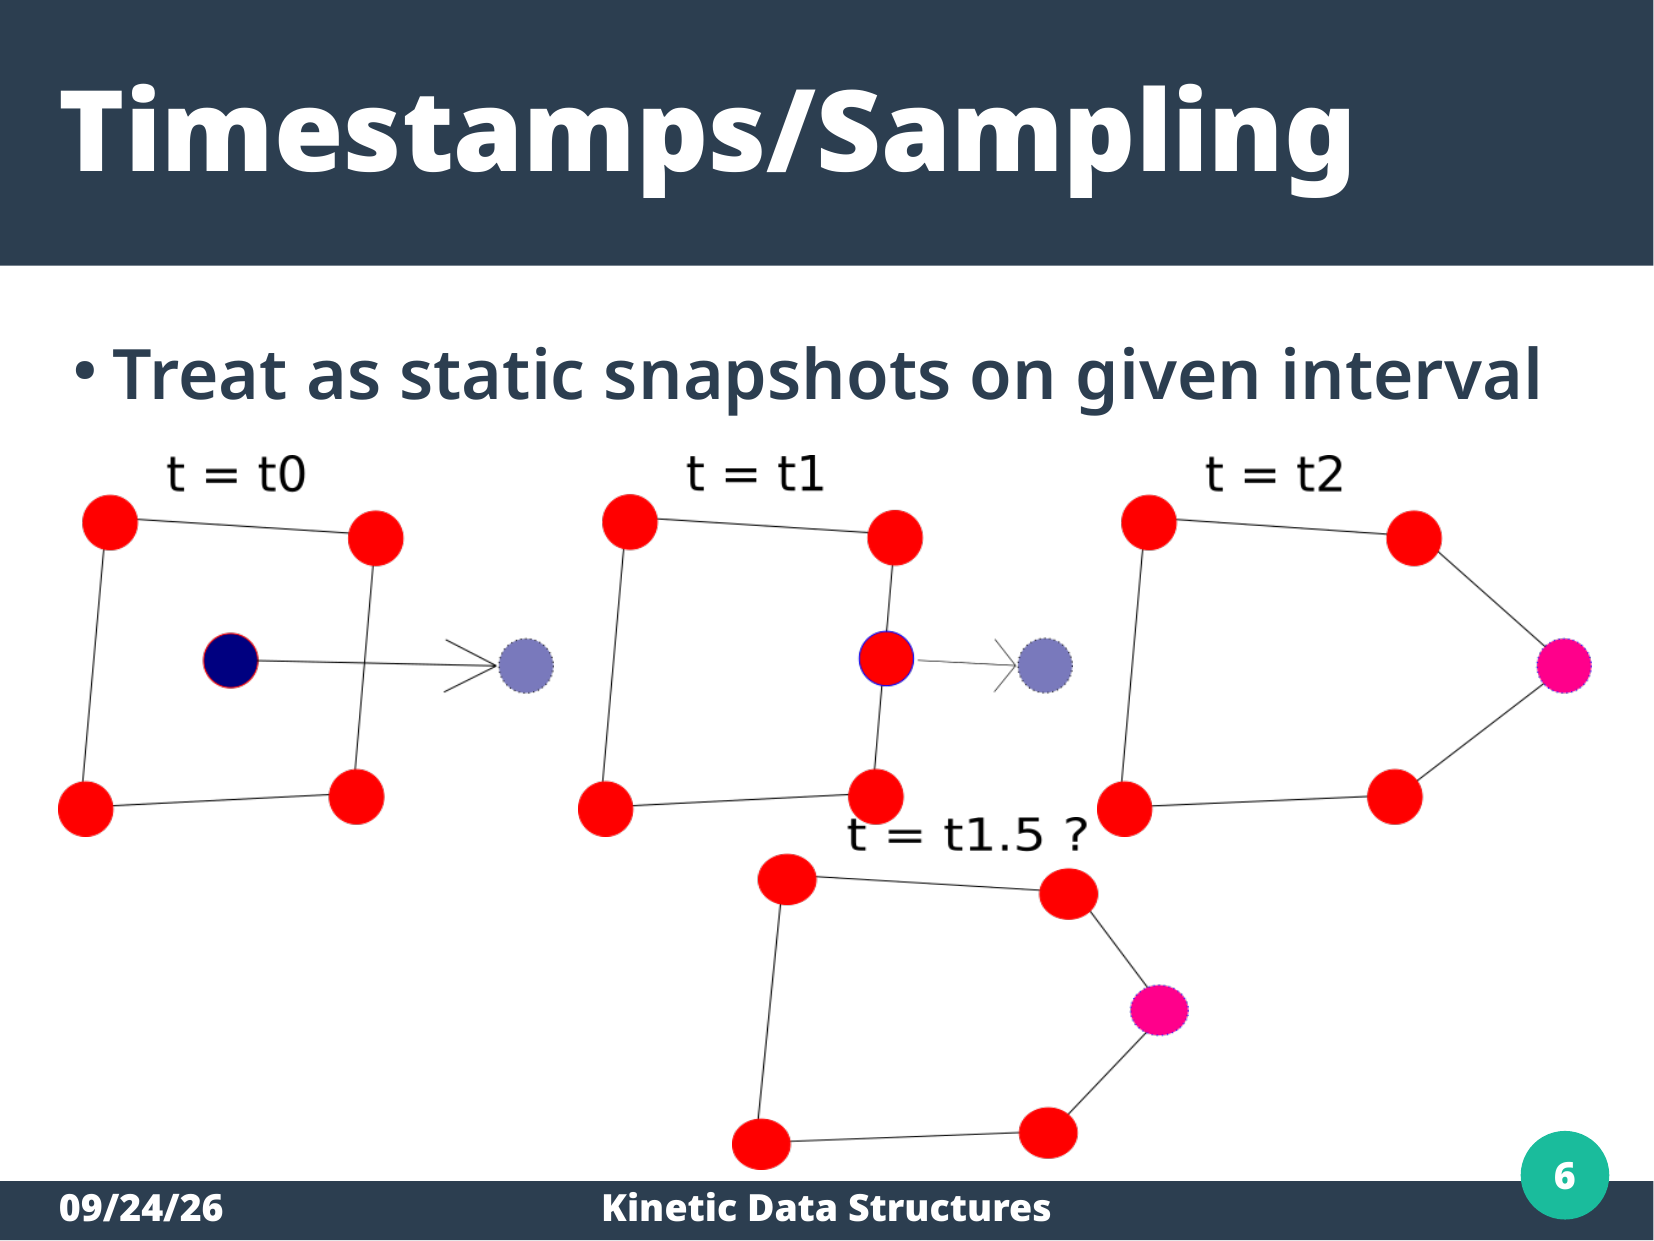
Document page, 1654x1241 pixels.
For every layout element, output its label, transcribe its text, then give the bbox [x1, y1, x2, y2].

list Treat as static snapshots on given interval [59, 324, 1595, 473]
title Timestamps/Sampling [59, 49, 1595, 207]
picture [58, 455, 554, 837]
picture [578, 455, 1592, 1170]
